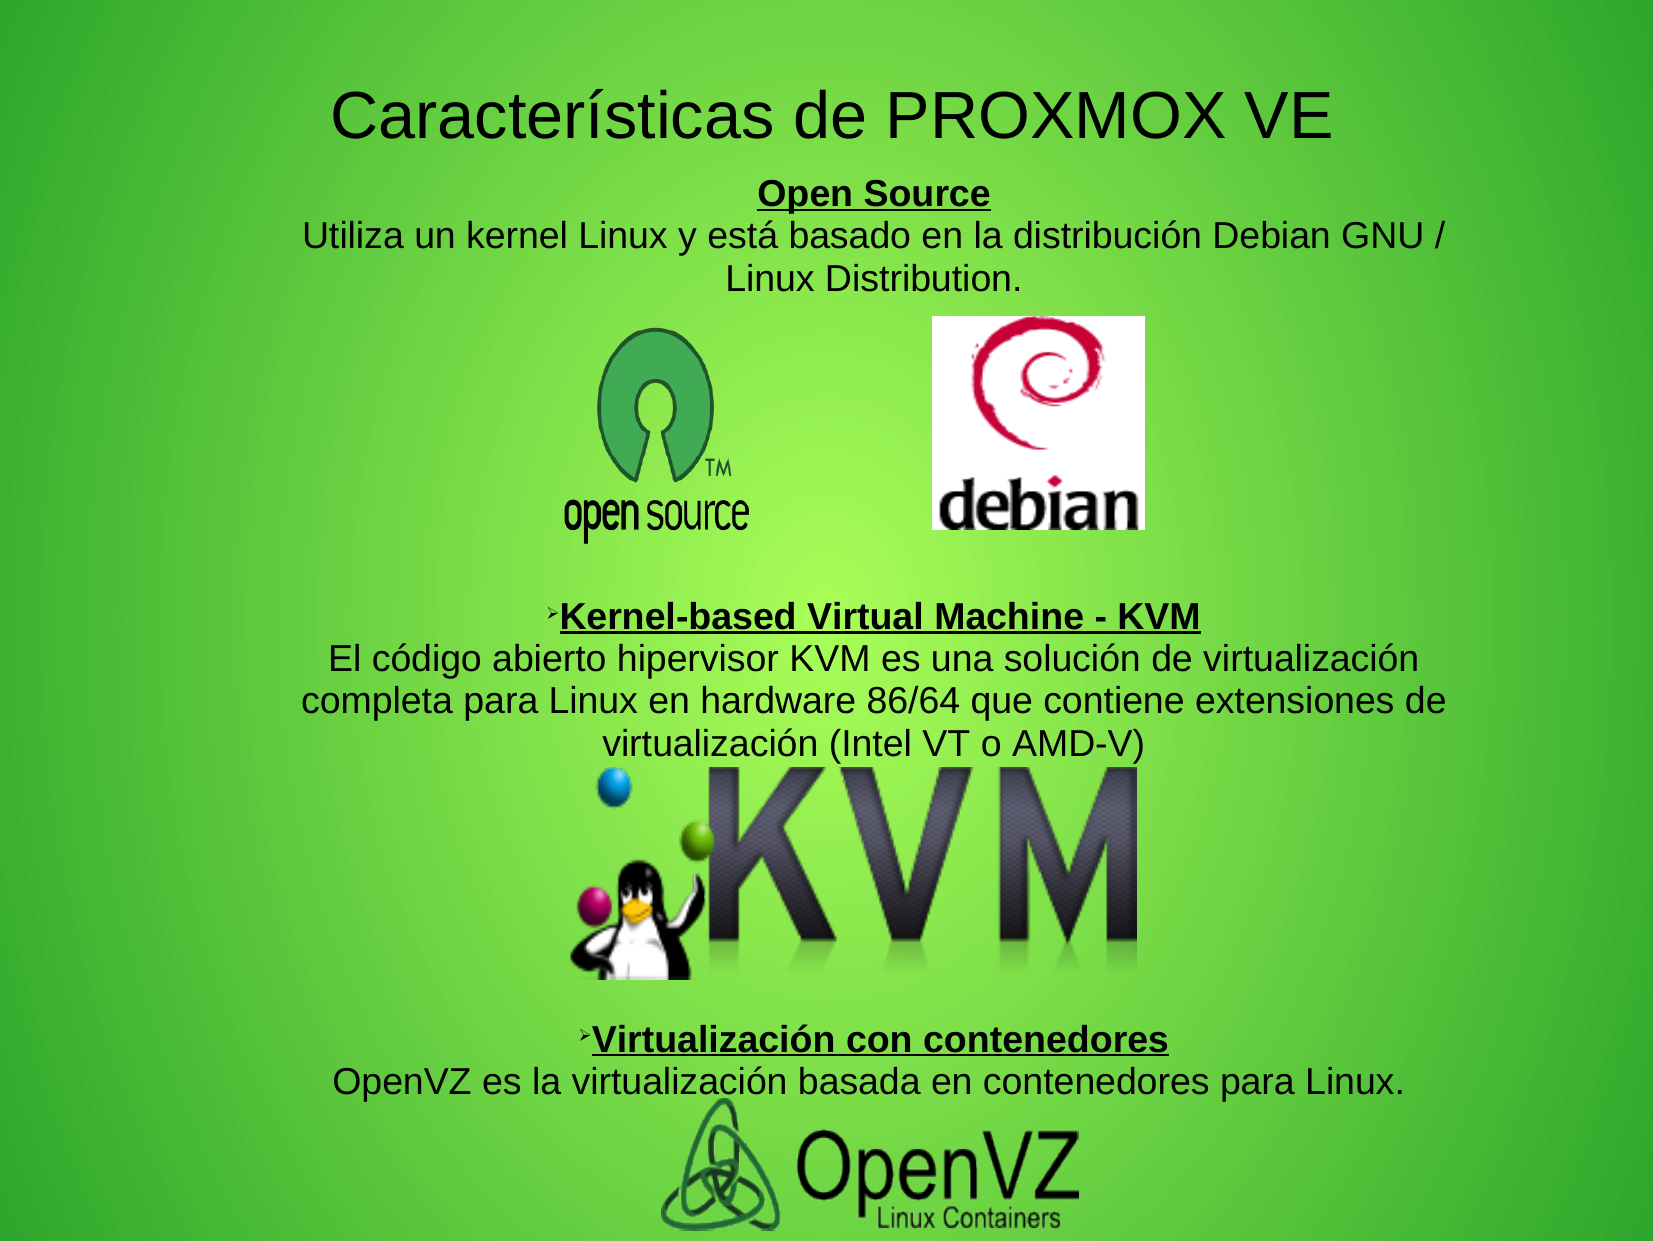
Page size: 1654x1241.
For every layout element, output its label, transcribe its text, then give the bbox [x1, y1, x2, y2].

picture [0, 0, 1654, 1241]
text_box Características de PROXMOX VE [189, 70, 1477, 224]
text_box Open Source Utiliza un kernel Linux y está basado en la distribución Debian GNU / Linux Distribution. Kernel-based Virtual Machine - KVM El código abierto hipervisor KVM es una solución de virtualización completa para Linux en hardware 86/64 que contiene extensiones de virtualización (Intel VT o AMD-V) Virtualización con contenedores OpenVZ es la virtualización basada en contenedores para Linux. [247, 165, 1501, 1217]
